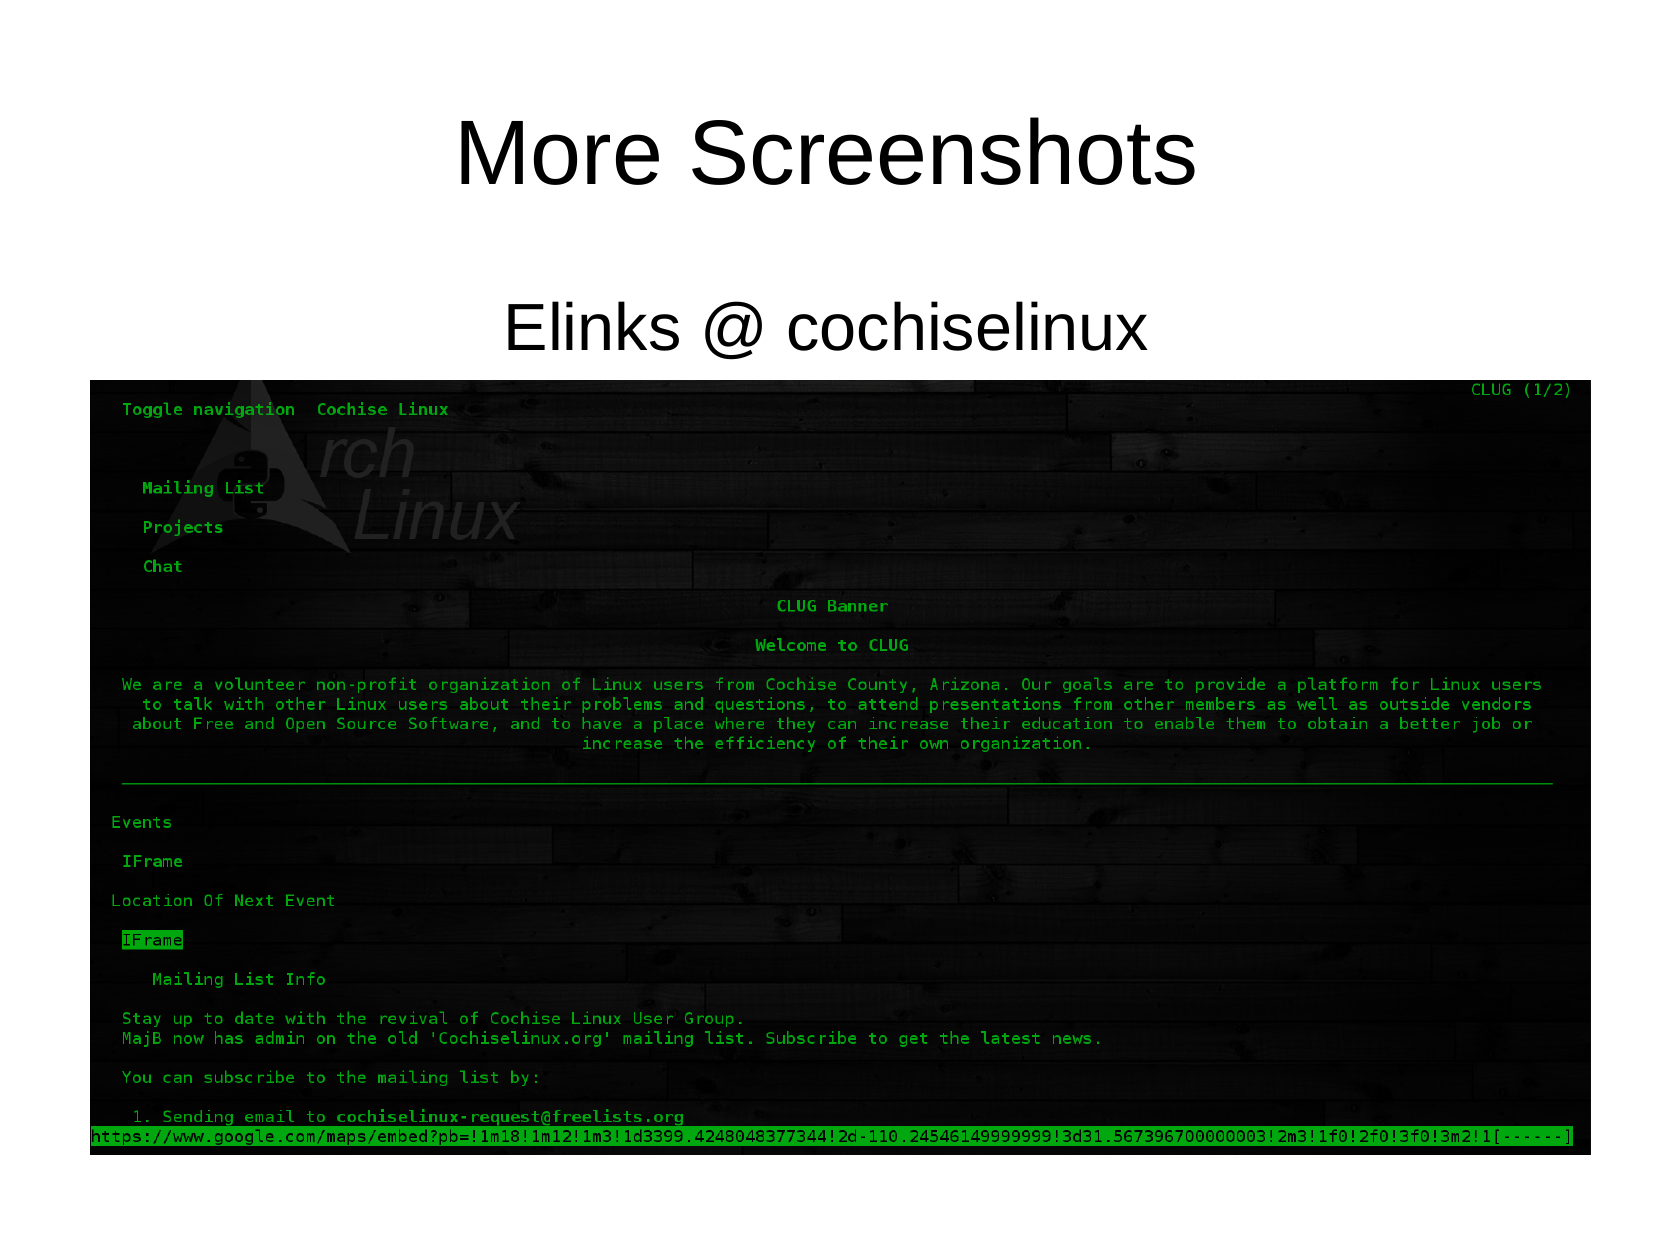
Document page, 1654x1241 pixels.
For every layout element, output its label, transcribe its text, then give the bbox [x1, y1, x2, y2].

picture [90, 380, 1591, 1156]
title More Screenshots [82, 49, 1571, 257]
subtitle Elinks @ cochiselinux [82, 290, 1571, 1010]
